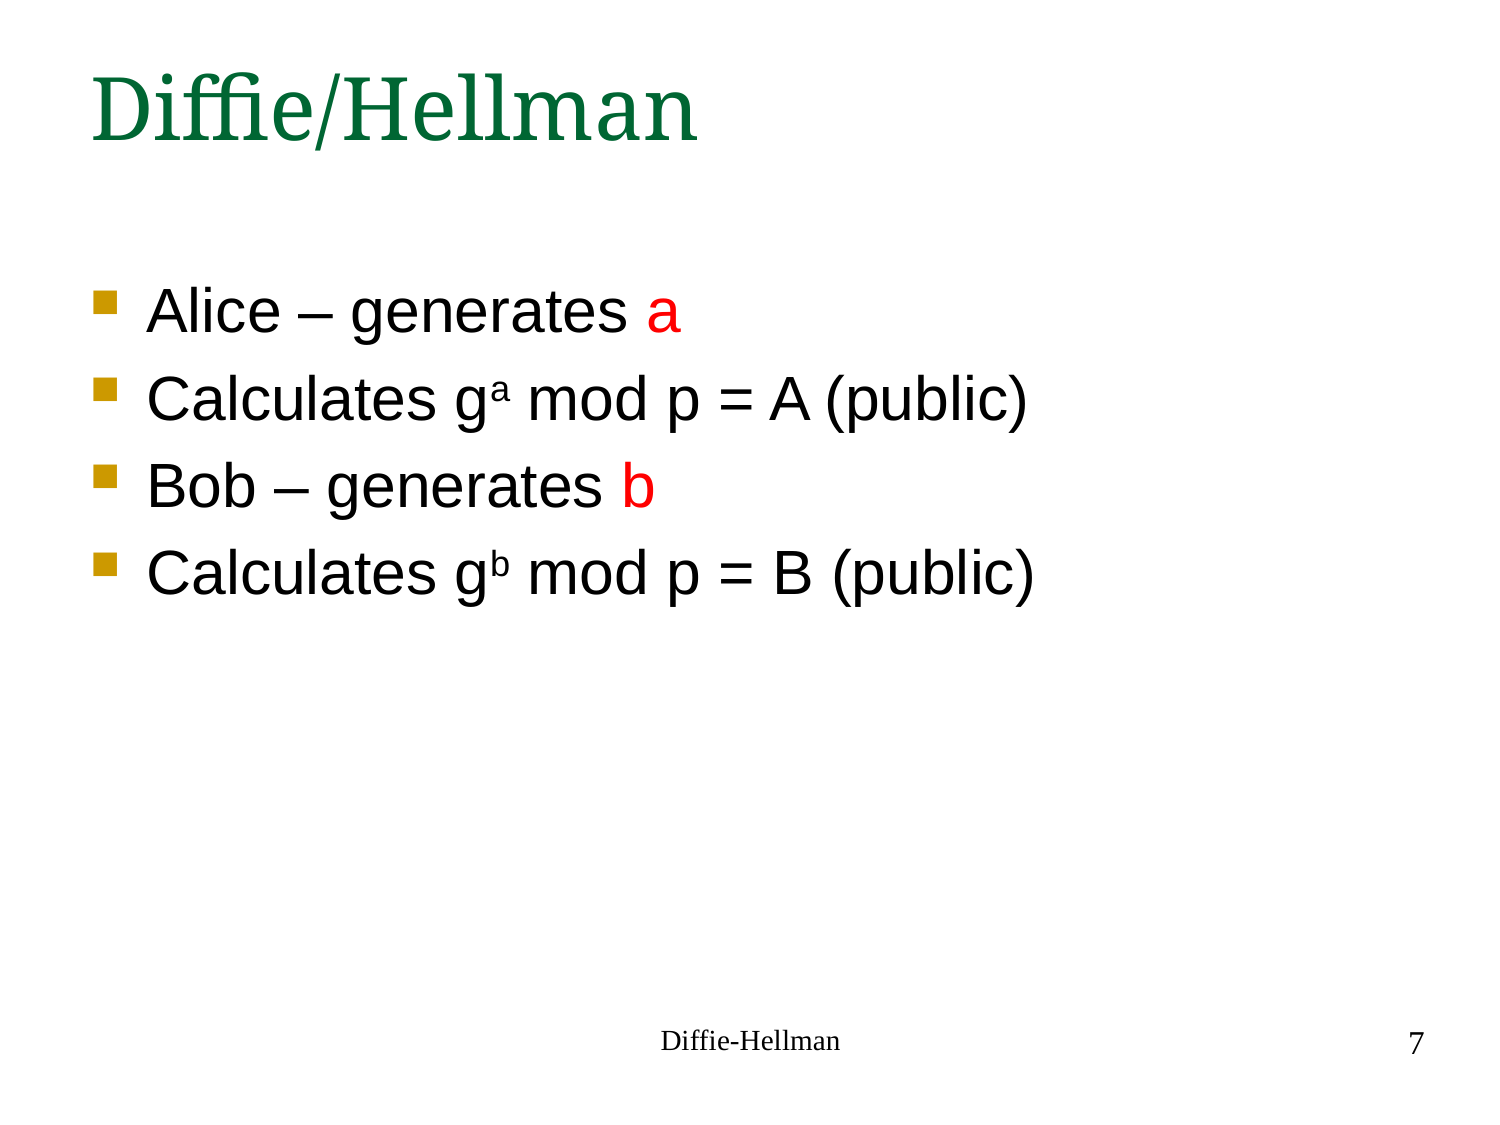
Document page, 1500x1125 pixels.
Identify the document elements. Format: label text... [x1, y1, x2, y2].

title Diffie/Hellman [75, 45, 1425, 233]
list Alice – generates a Calculates ga mod p = A (public) Bob – generates b Calculates gb mod p = B (public) [75, 262, 1425, 1006]
